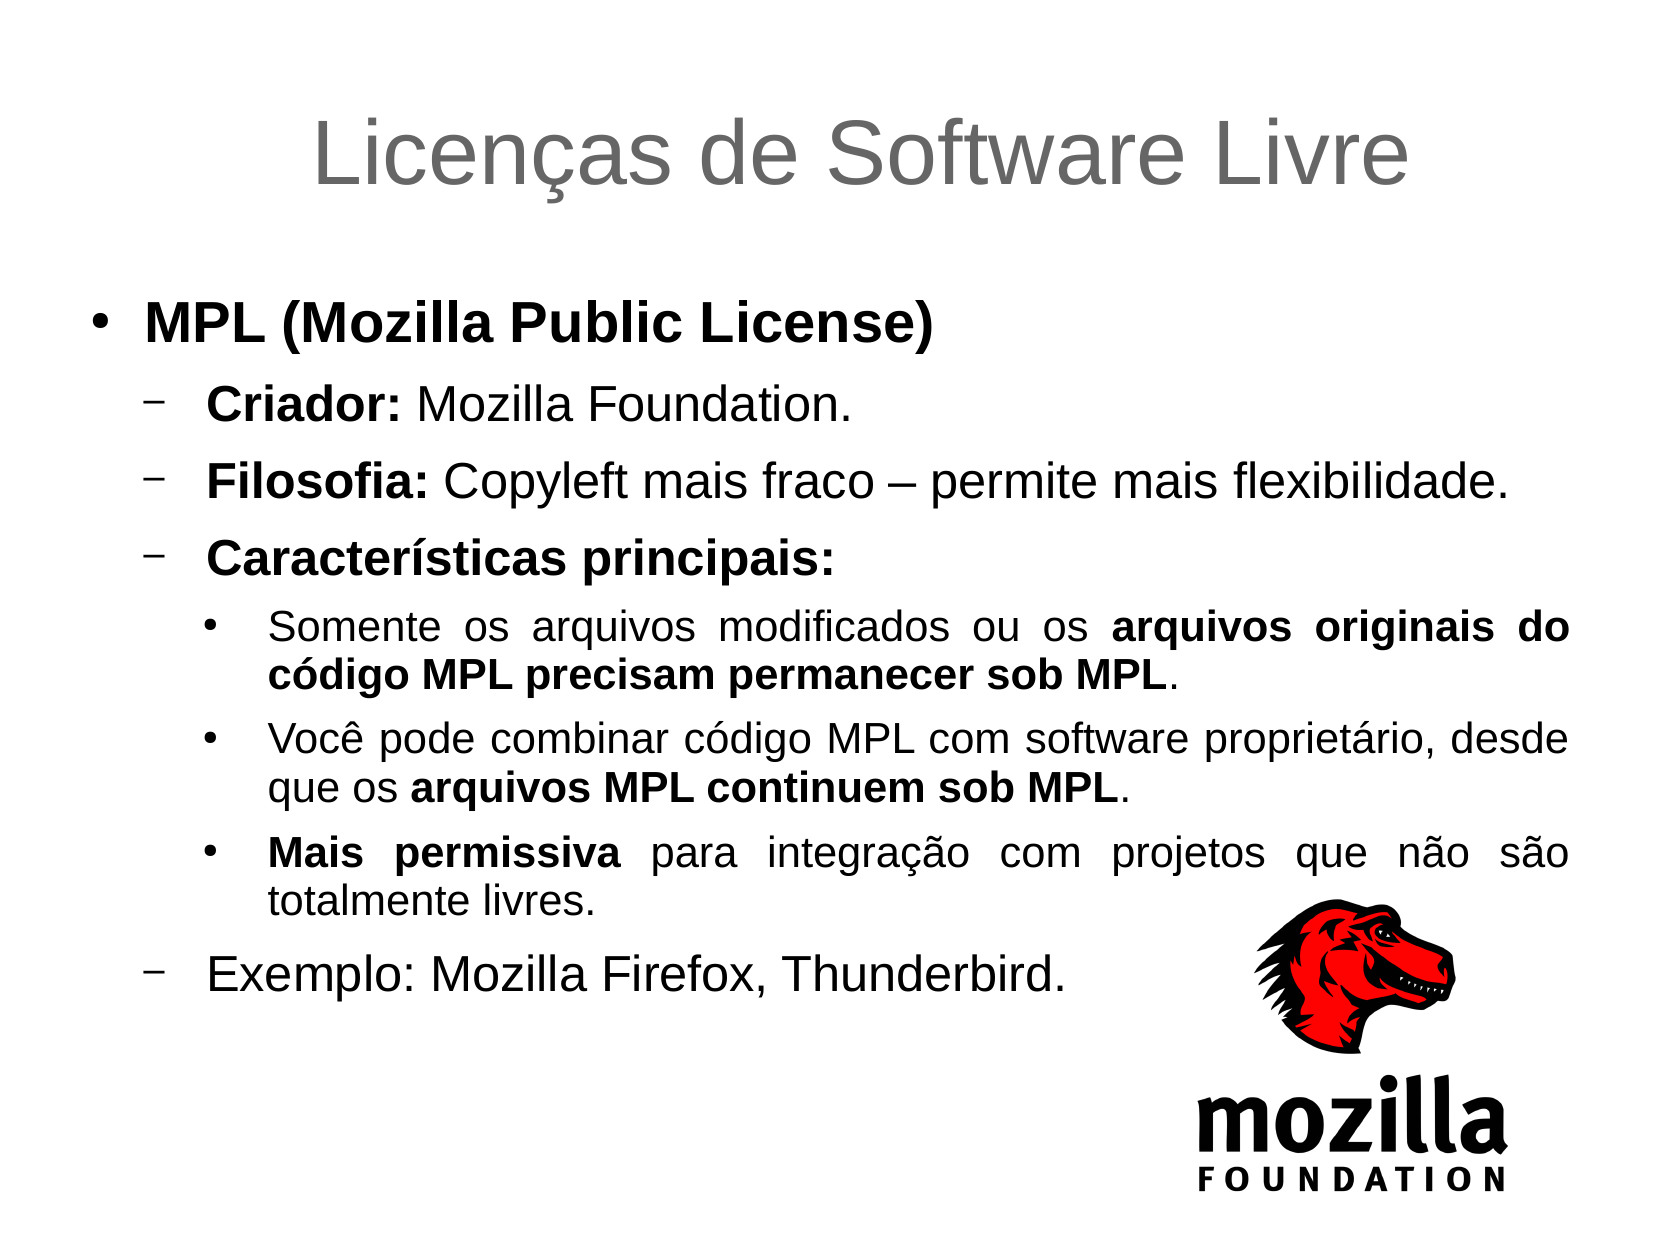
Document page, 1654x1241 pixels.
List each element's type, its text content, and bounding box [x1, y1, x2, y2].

title Licenças de Software Livre [82, 49, 1571, 257]
list MPL (Mozilla Public License) Criador: Mozilla Foundation. Filosofia: Copyleft mais fraco – permite mais flexibilidade. Características principais: Somente os arquivos modificados ou os arquivos originais do código MPL precisam permanecer sob MPL. Você pode combinar código MPL com software proprietário, desde que os arquivos MPL continuem sob MPL. Mais permissiva para integração com projetos que não são totalmente livres. Exemplo: Mozilla Firefox, Thunderbird. [82, 290, 1571, 1016]
picture [1181, 873, 1524, 1217]
